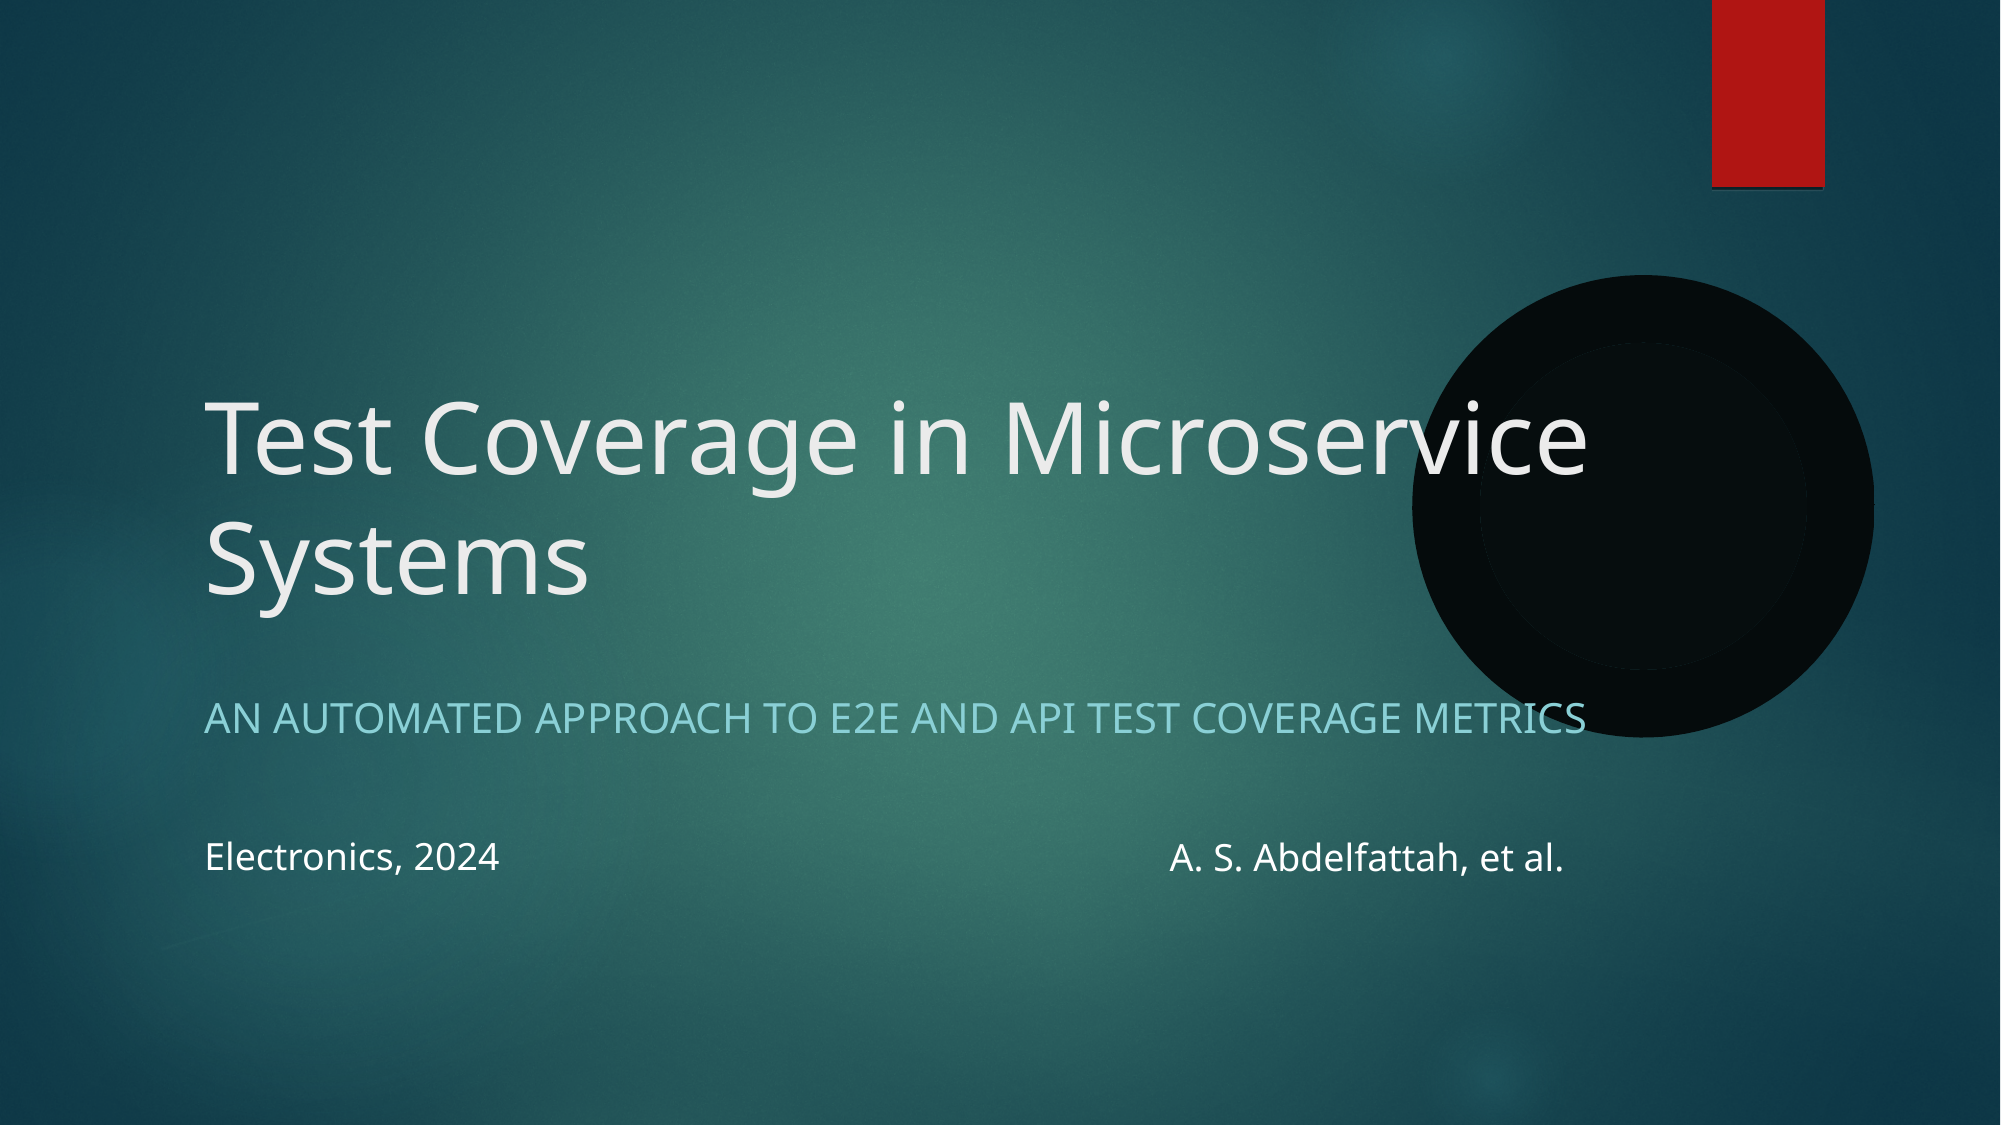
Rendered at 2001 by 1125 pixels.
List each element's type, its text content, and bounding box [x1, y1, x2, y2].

title Test Coverage in Microservice Systems [189, 170, 1638, 623]
subtitle An Automated Approach to E2E and API Test Coverage Metrics [189, 684, 1638, 826]
text_box Electronics, 2024 [189, 825, 582, 887]
text_box A. S. Abdelfattah, et al. [1154, 826, 1638, 888]
